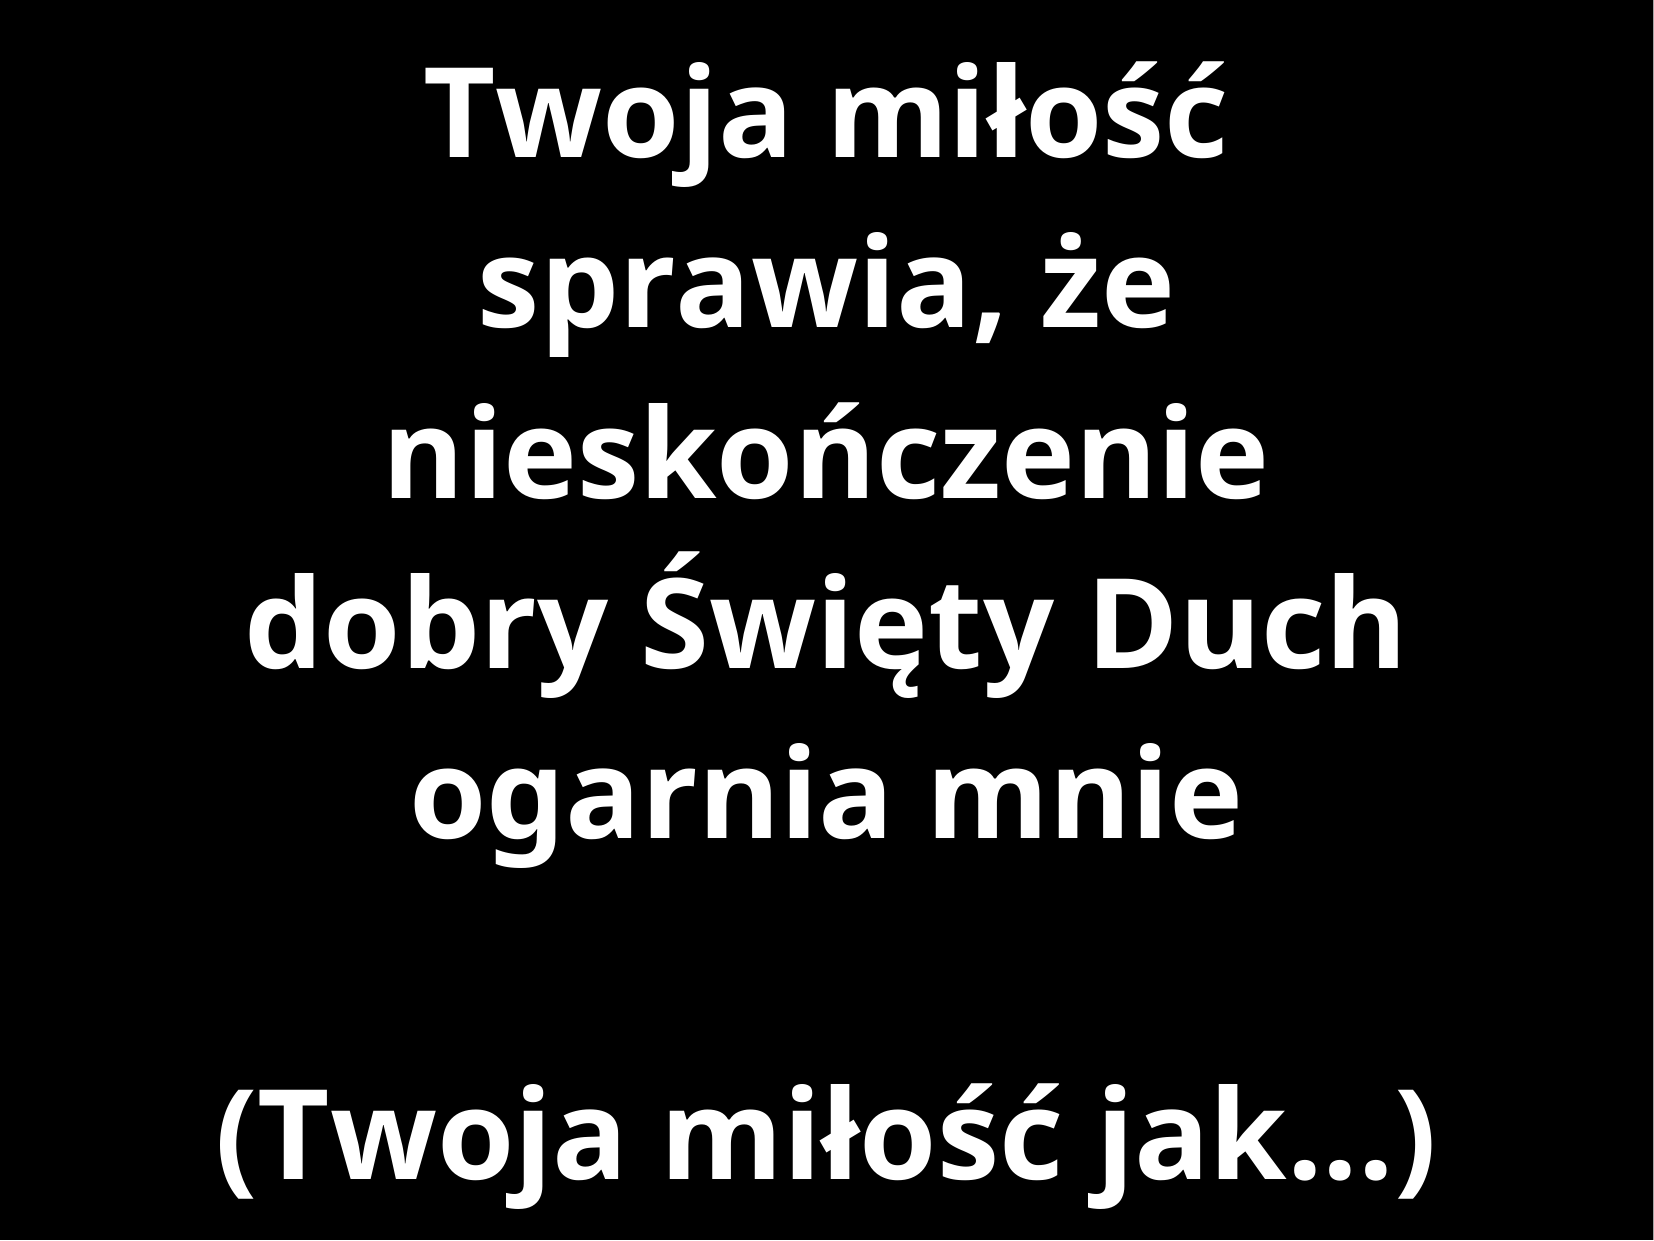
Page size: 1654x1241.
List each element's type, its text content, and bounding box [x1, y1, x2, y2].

title Twoja miłość sprawia, że nieskończenie dobry Święty Duch ogarnia mnie (Twoja miłość jak...) [0, 0, 1654, 1241]
